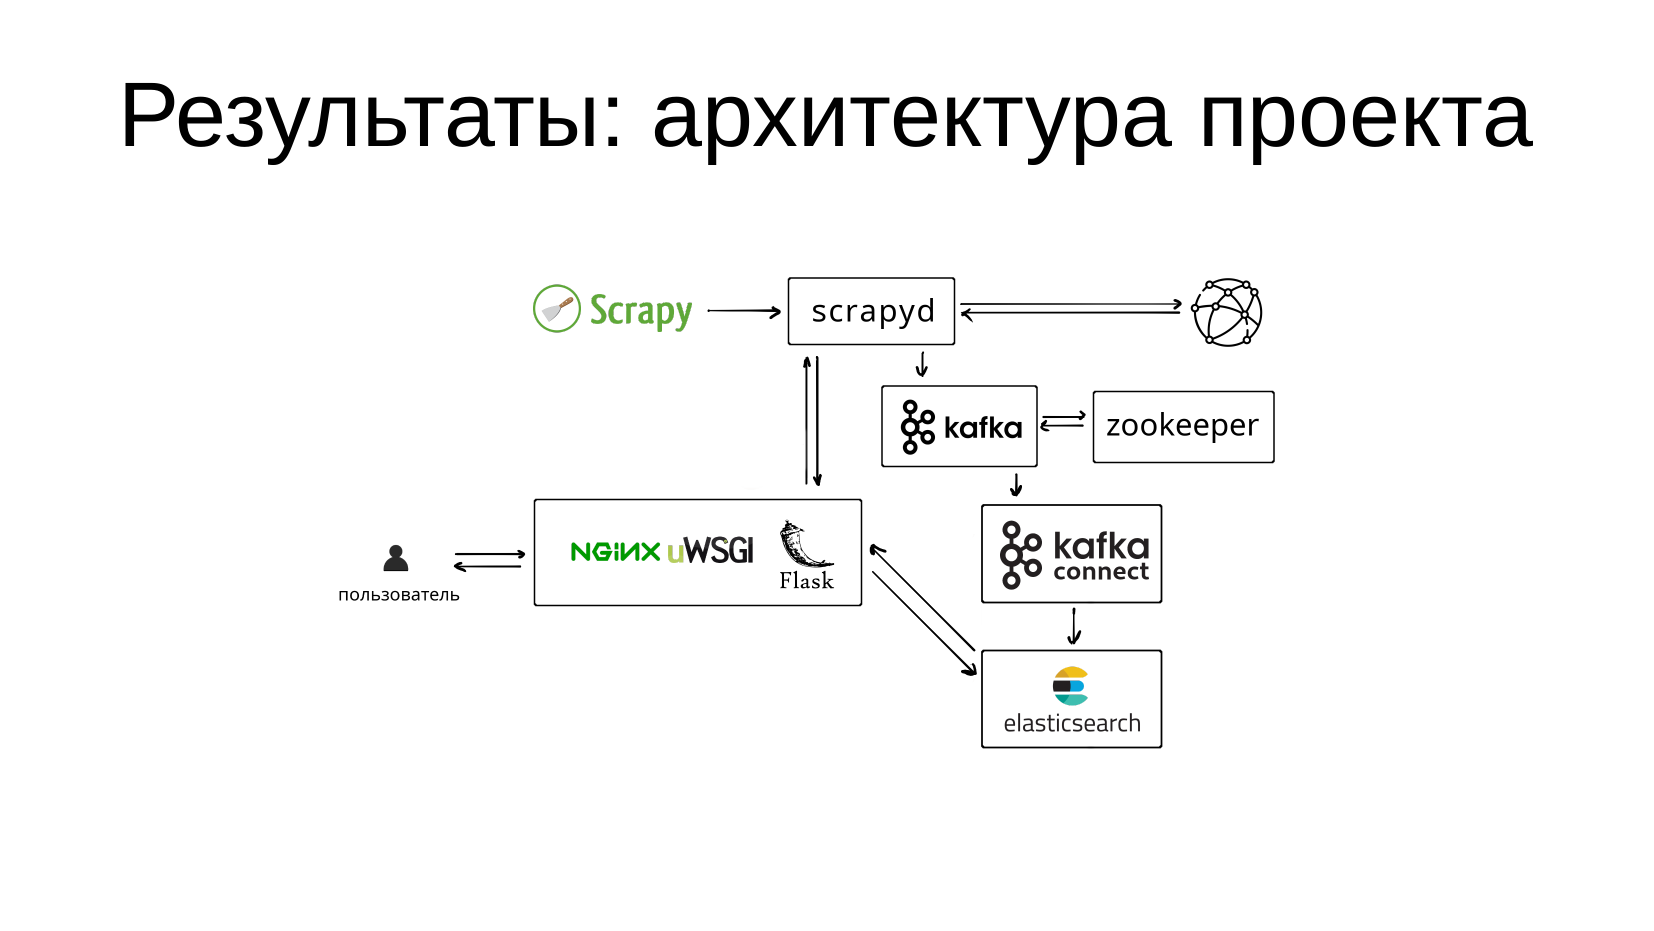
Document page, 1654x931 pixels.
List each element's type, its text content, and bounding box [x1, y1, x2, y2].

picture [337, 247, 1298, 788]
title Результаты: архитектура проекта [82, 37, 1571, 193]
